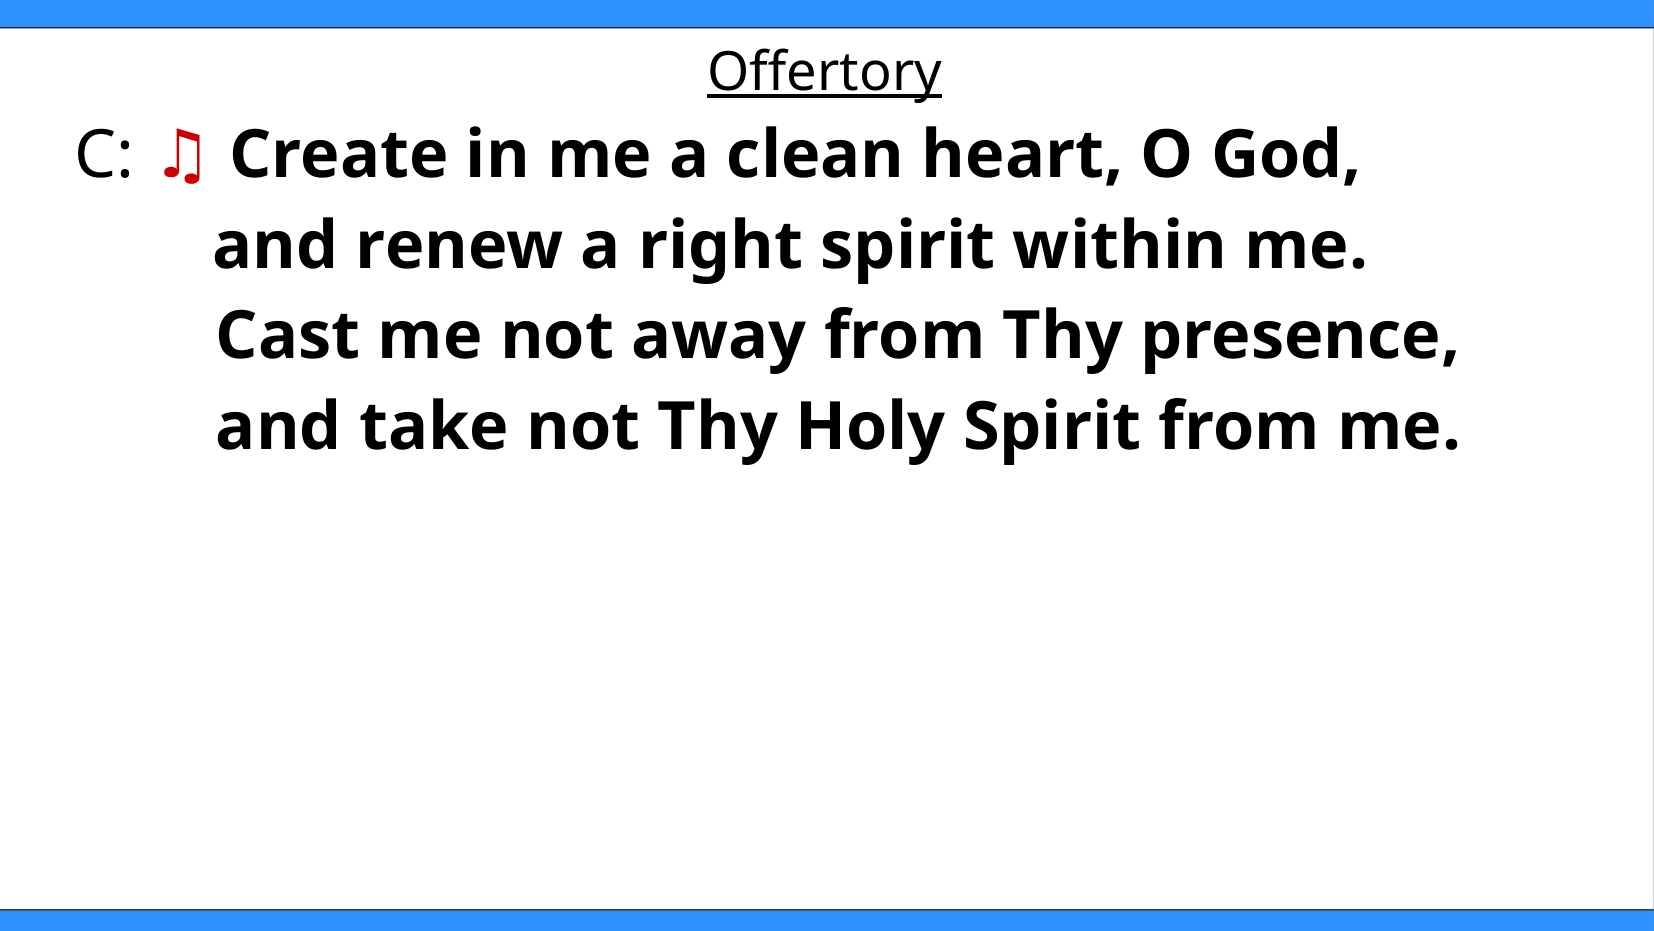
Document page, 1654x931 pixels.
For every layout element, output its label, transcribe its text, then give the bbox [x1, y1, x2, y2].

text_box Offertory C: ♫ Create in me a clean heart, O God, and renew a right spirit within me. Cast me not away from Thy presence, and take not Thy Holy Spirit from me. [60, 24, 1591, 511]
picture [0, 0, 1654, 931]
